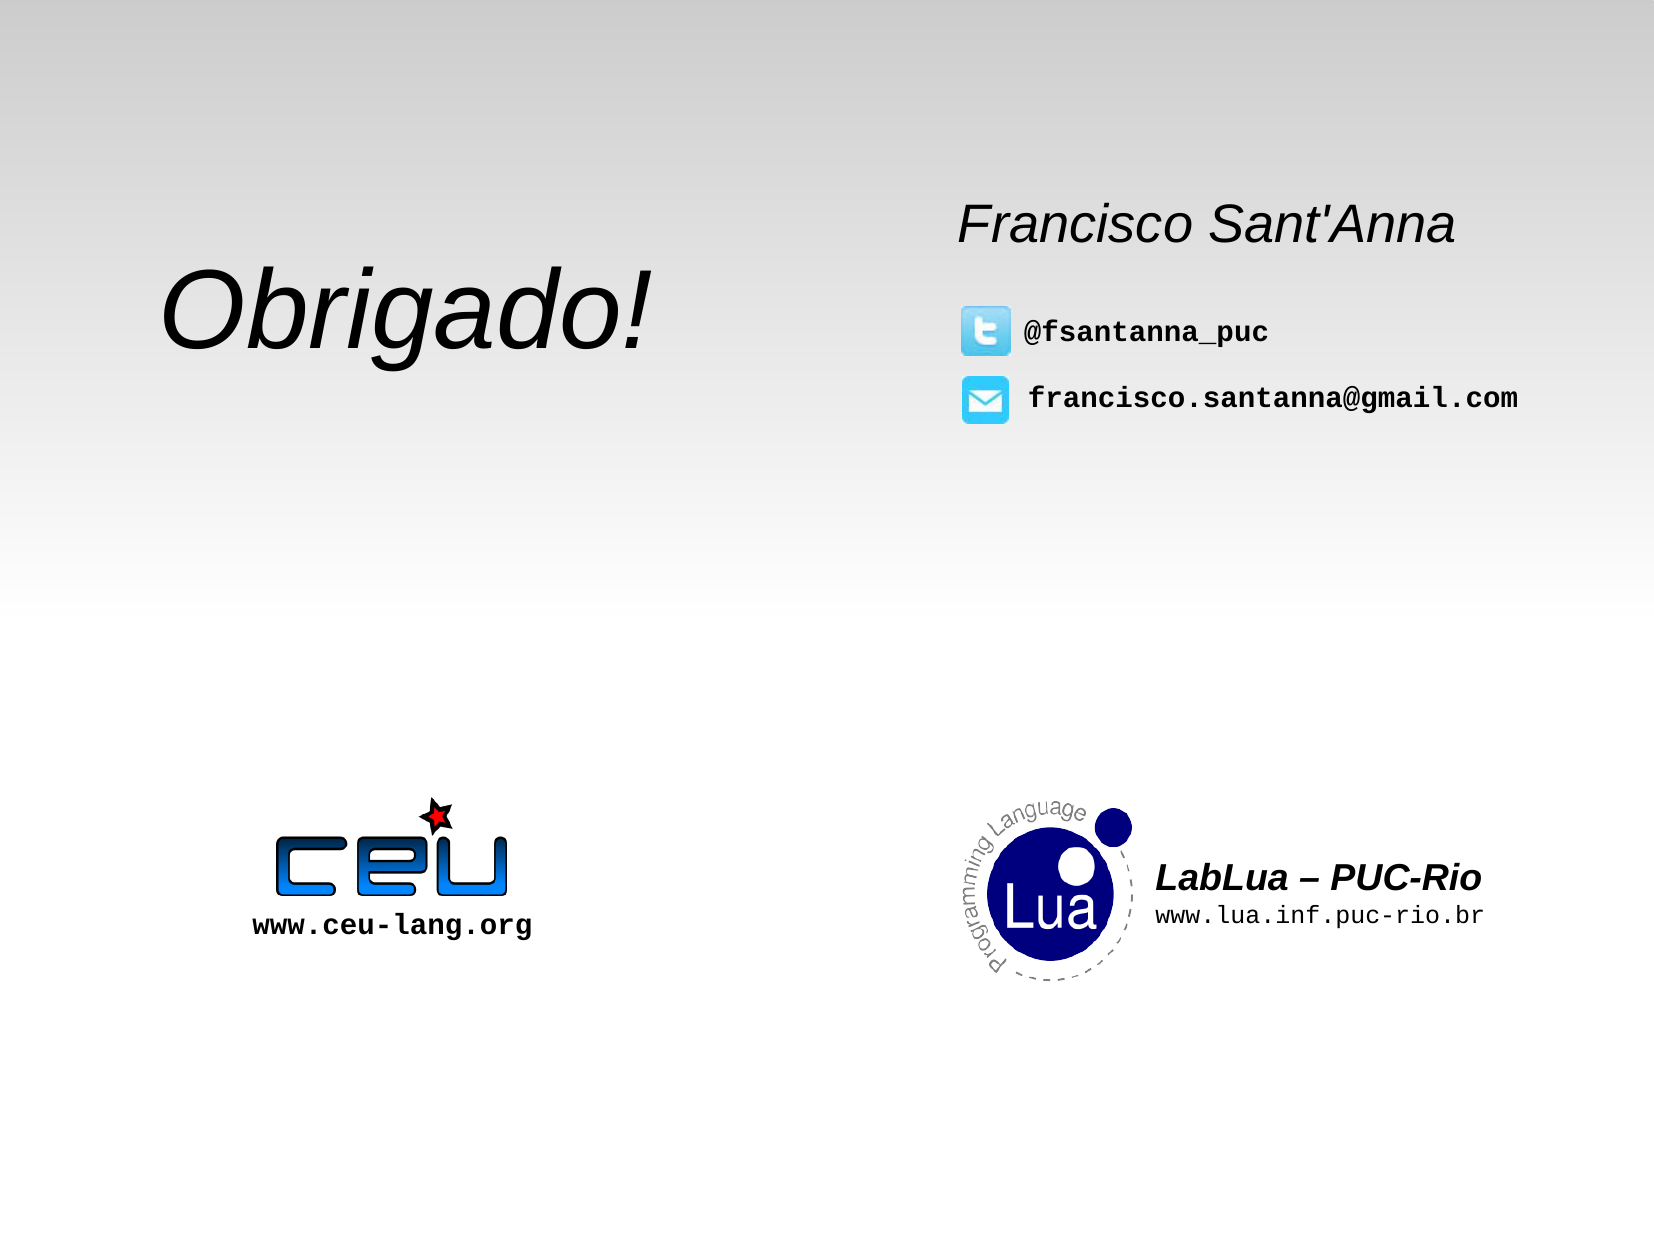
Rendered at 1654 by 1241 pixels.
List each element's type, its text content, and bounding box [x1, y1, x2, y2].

text_box LabLua – PUC-Rio www.lua.inf.puc-rio.br [1140, 848, 1526, 939]
picture [953, 789, 1141, 988]
picture [961, 306, 1011, 356]
text_box www.ceu-lang.org [151, 902, 633, 976]
subtitle Obrigado! [29, 77, 783, 543]
picture [276, 797, 507, 896]
text_box Francisco Sant'Anna @fsantanna_puc francisco.santanna@gmail.com [943, 186, 1533, 424]
picture [962, 376, 1009, 424]
